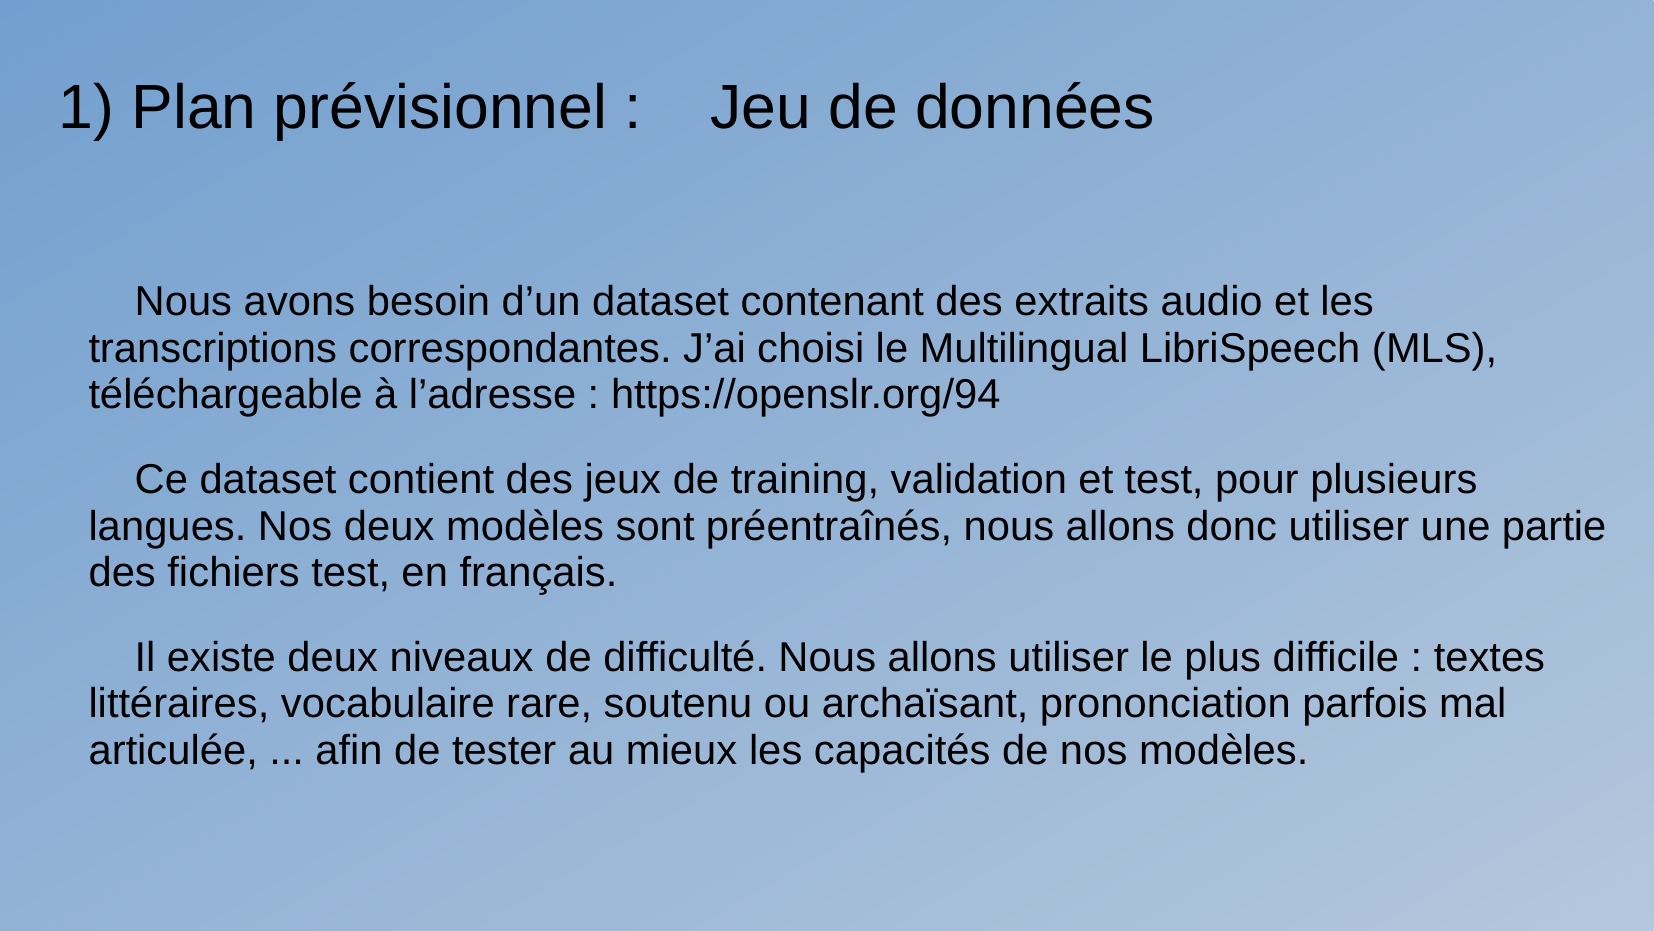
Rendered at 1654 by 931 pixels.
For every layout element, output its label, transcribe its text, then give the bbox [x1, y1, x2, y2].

list Nous avons besoin d’un dataset contenant des extraits audio et les transcriptions correspondantes. J’ai choisi le Multilingual LibriSpeech (MLS), téléchargeable à l’adresse : https://openslr.org/94 Ce dataset contient des jeux de training, validation et test, pour plusieurs langues. Nos deux modèles sont préentraînés, nous allons donc utiliser une partie des fichiers test, en français. Il existe deux niveaux de difficulté. Nous allons utiliser le plus difficile : textes littéraires, vocabulaire rare, soutenu ou archaïsant, prononciation parfois mal articulée, ... afin de tester au mieux les capacités de nos modèles. [88, 206, 1625, 931]
title 1) Plan prévisionnel : Jeu de données [59, 29, 1548, 185]
